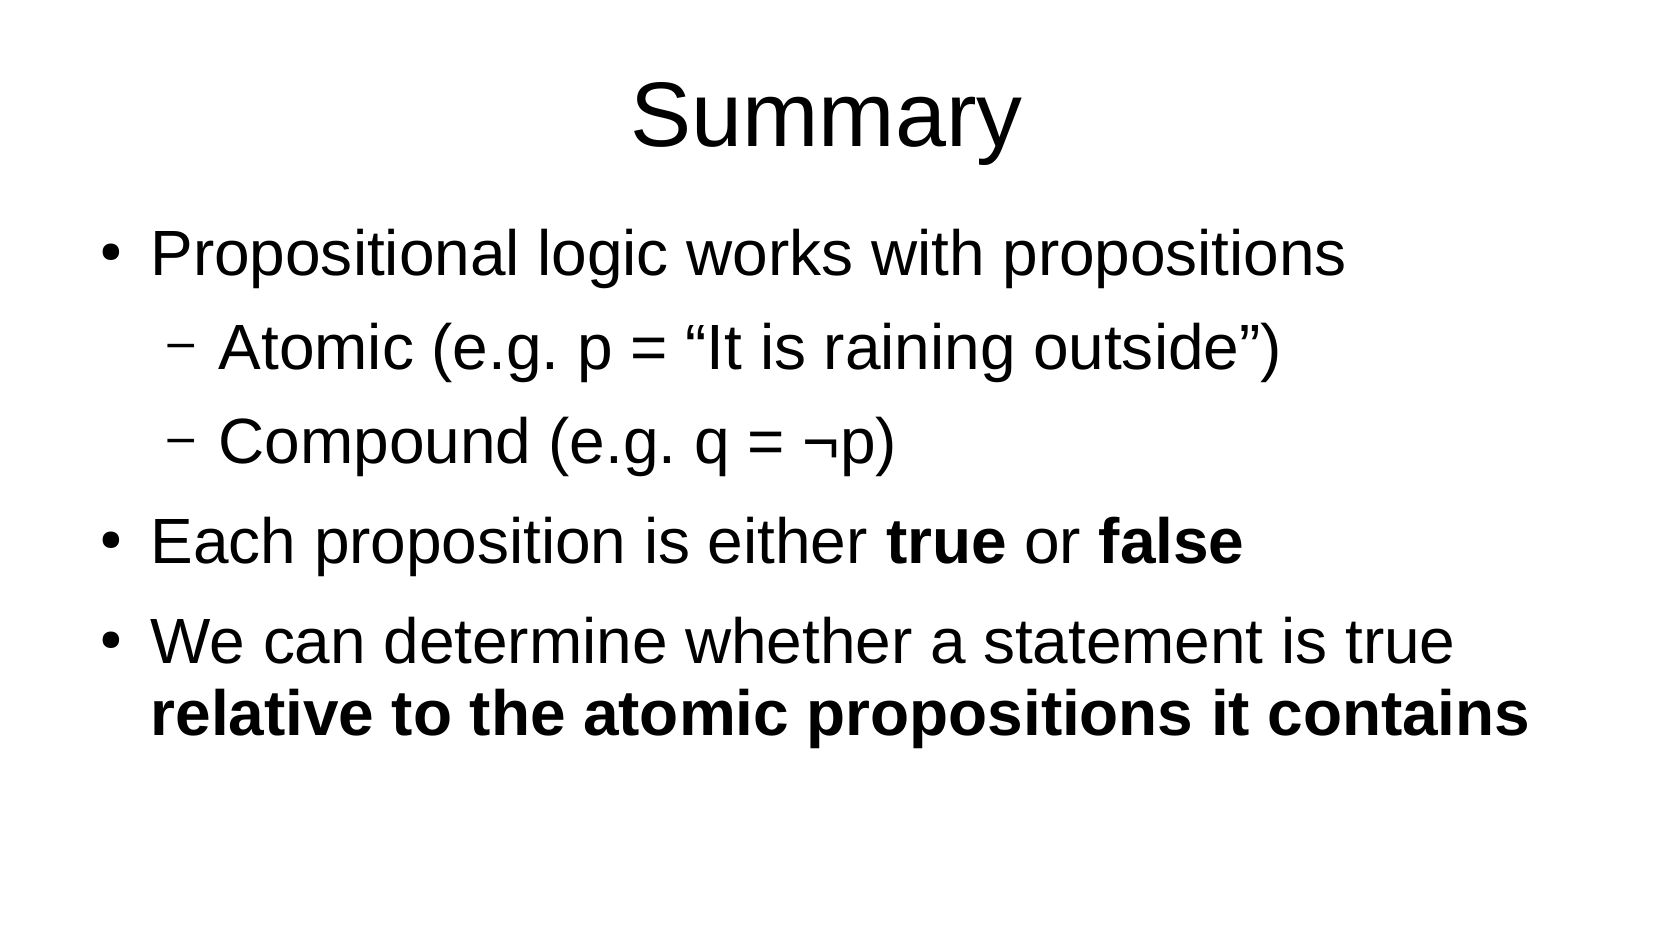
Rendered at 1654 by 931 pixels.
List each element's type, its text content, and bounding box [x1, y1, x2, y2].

list Propositional logic works with propositions Atomic (e.g. p = “It is raining outside”) Compound (e.g. q = ¬p) Each proposition is either true or false We can determine whether a statement is true relative to the atomic propositions it contains [82, 217, 1571, 758]
title Summary [82, 37, 1571, 193]
